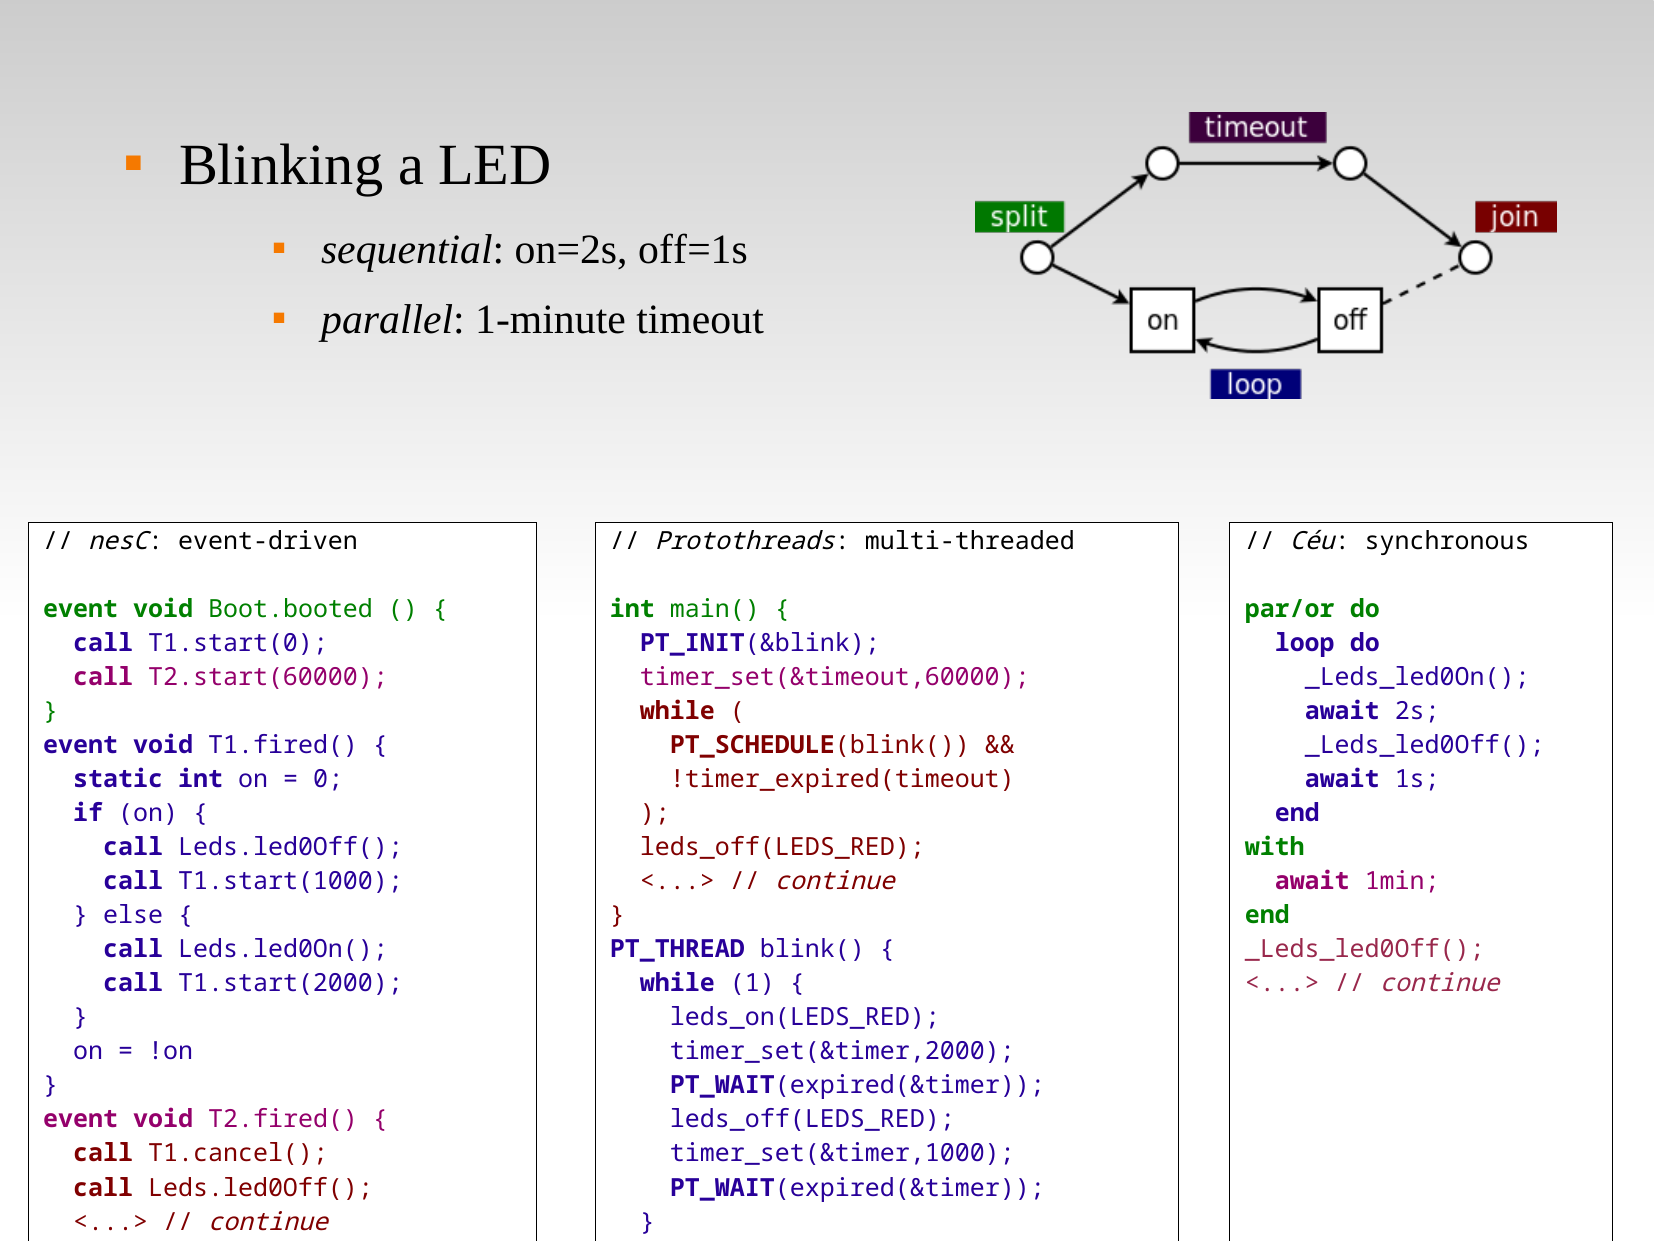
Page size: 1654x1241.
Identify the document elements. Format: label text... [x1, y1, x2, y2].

text_box // nesC: event-driven event void Boot.booted () { call T1.start(0); call T2.start(60000); } event void T1.fired() { static int on = 0; if (on) { call Leds.led0Off(); call T1.start(1000); } else { call Leds.led0On(); call T1.start(2000); } on = !on } event void T2.fired() { call T1.cancel(); call Leds.led0Off(); <...> // continue } [28, 562, 537, 1232]
text_box // Protothreads: multi-threaded int main() { PT_INIT(&blink); timer_set(&timeout,60000); while ( PT_SCHEDULE(blink()) && !timer_expired(timeout) ); leds_off(LEDS_RED); <...> // continue } PT_THREAD blink() { while (1) { leds_on(LEDS_RED); timer_set(&timer,2000); PT_WAIT(expired(&timer)); leds_off(LEDS_RED); timer_set(&timer,1000); PT_WAIT(expired(&timer)); } } [595, 562, 1179, 1232]
text_box // Céu: synchronous par/or do loop do _Leds_led0On(); await 2s; _Leds_led0Off(); await 1s; end with await 1min; end _Leds_led0Off(); <...> // continue [1229, 562, 1613, 1232]
picture [975, 112, 1557, 399]
list Blinking a LED sequential: on=2s, off=1s parallel: 1-minute timeout [37, 132, 826, 415]
